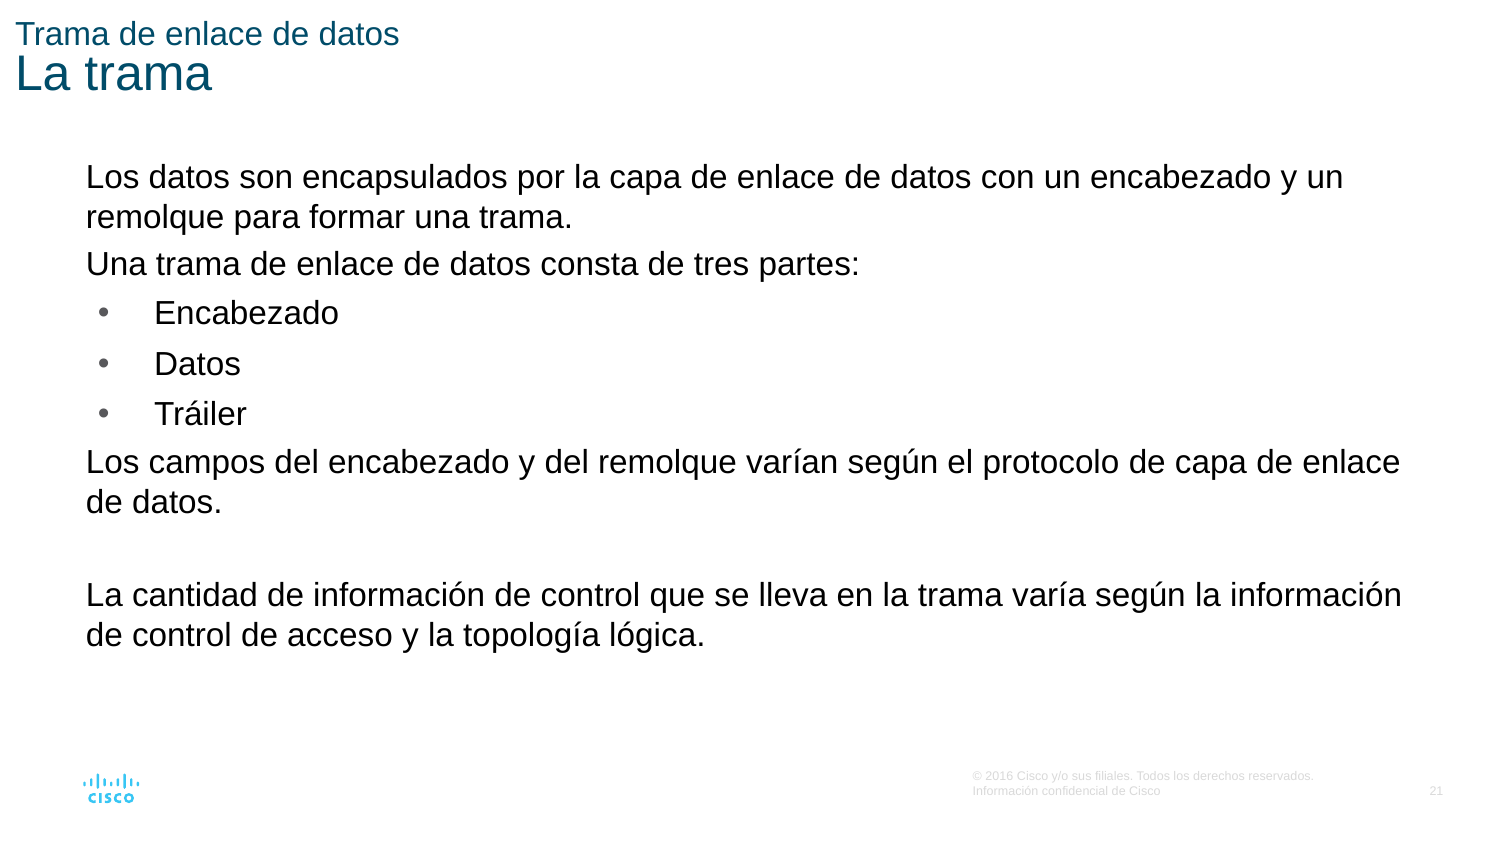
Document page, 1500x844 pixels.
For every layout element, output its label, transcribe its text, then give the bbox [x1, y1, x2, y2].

list Los datos son encapsulados por la capa de enlace de datos con un encabezado y un remolque para formar una trama. Una trama de enlace de datos consta de tres partes: Encabezado Datos Tráiler Los campos del encabezado y del remolque varían según el protocolo de capa de enlace de datos. La cantidad de información de control que se lleva en la trama varía según la información de control de acceso y la topología lógica. [70, 147, 1430, 724]
title Trama de enlace de datos La trama [0, 0, 1369, 121]
